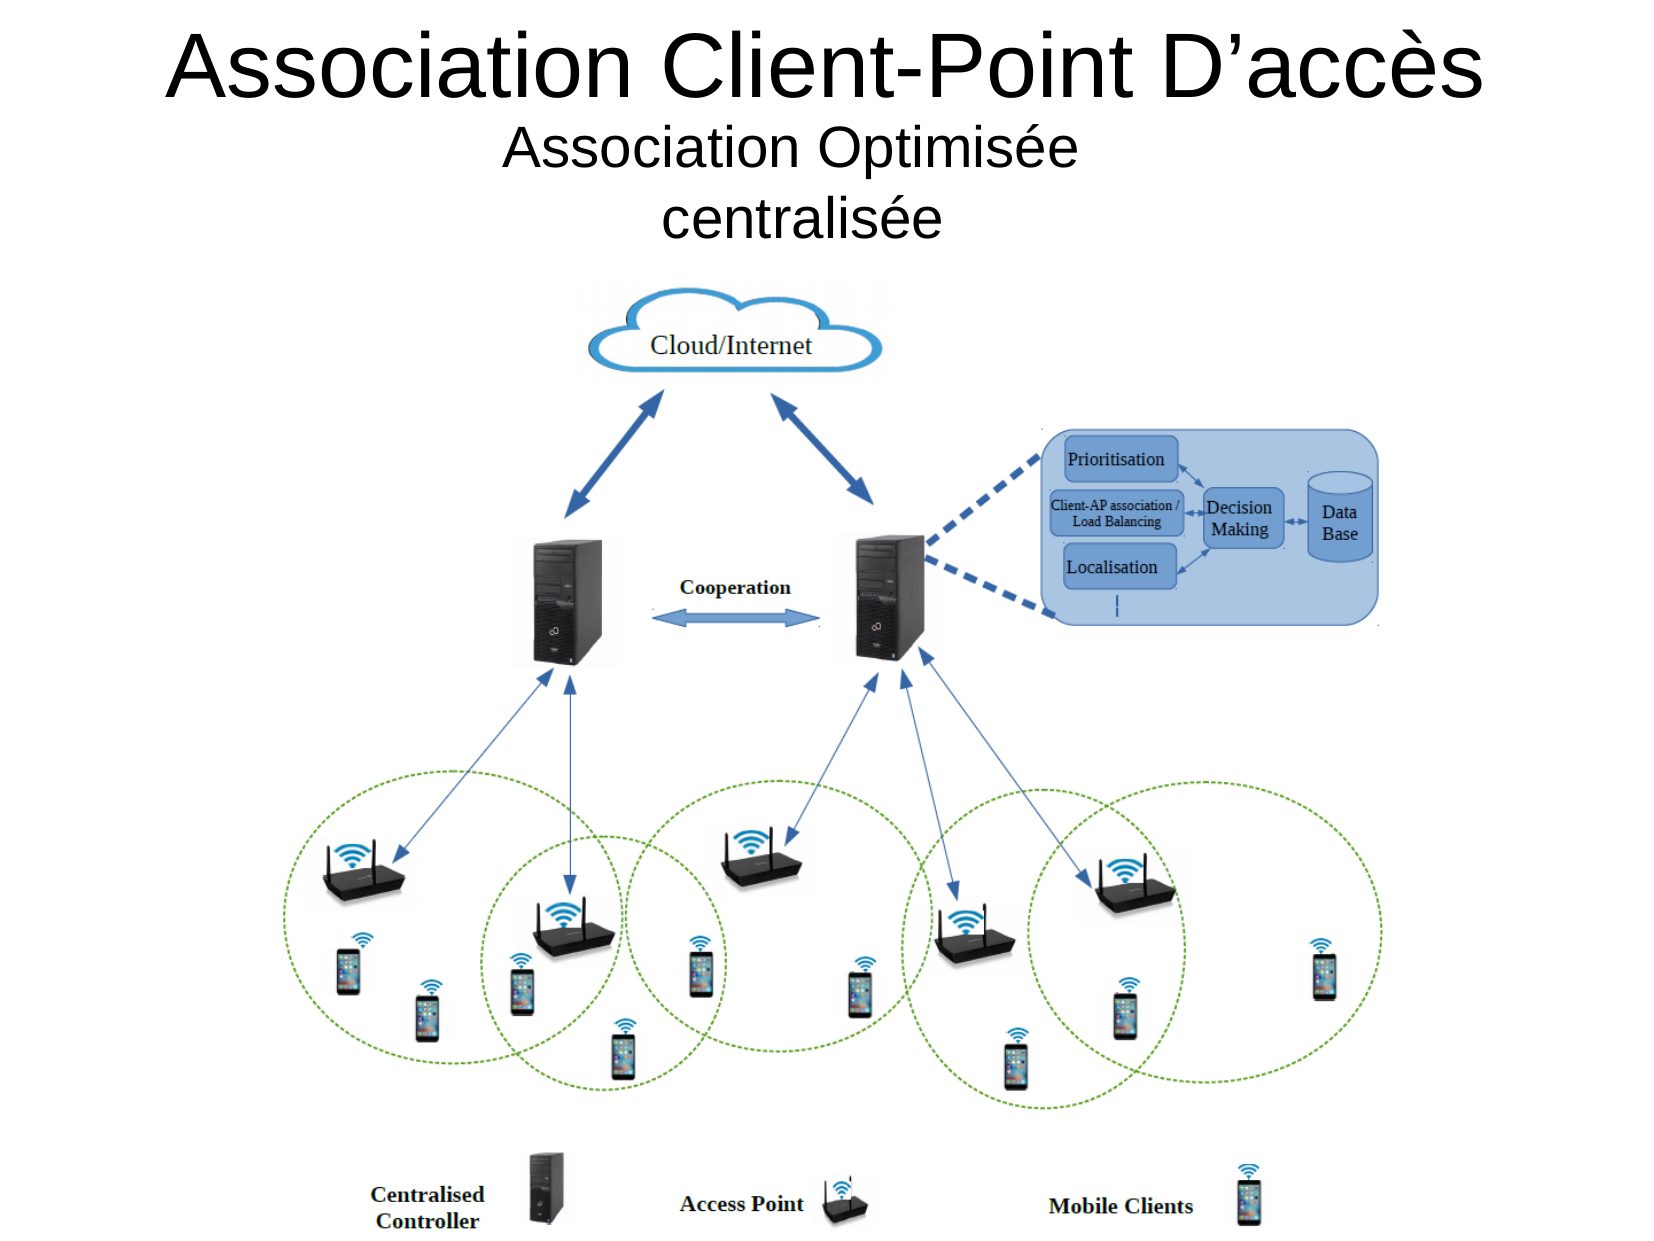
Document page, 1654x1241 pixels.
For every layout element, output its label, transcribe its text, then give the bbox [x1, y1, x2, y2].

title Association Optimisée [496, 130, 1087, 189]
title Association Client-Point D’accès [82, 2, 1571, 130]
title centralisée [507, 185, 1099, 252]
picture [267, 283, 1388, 1241]
